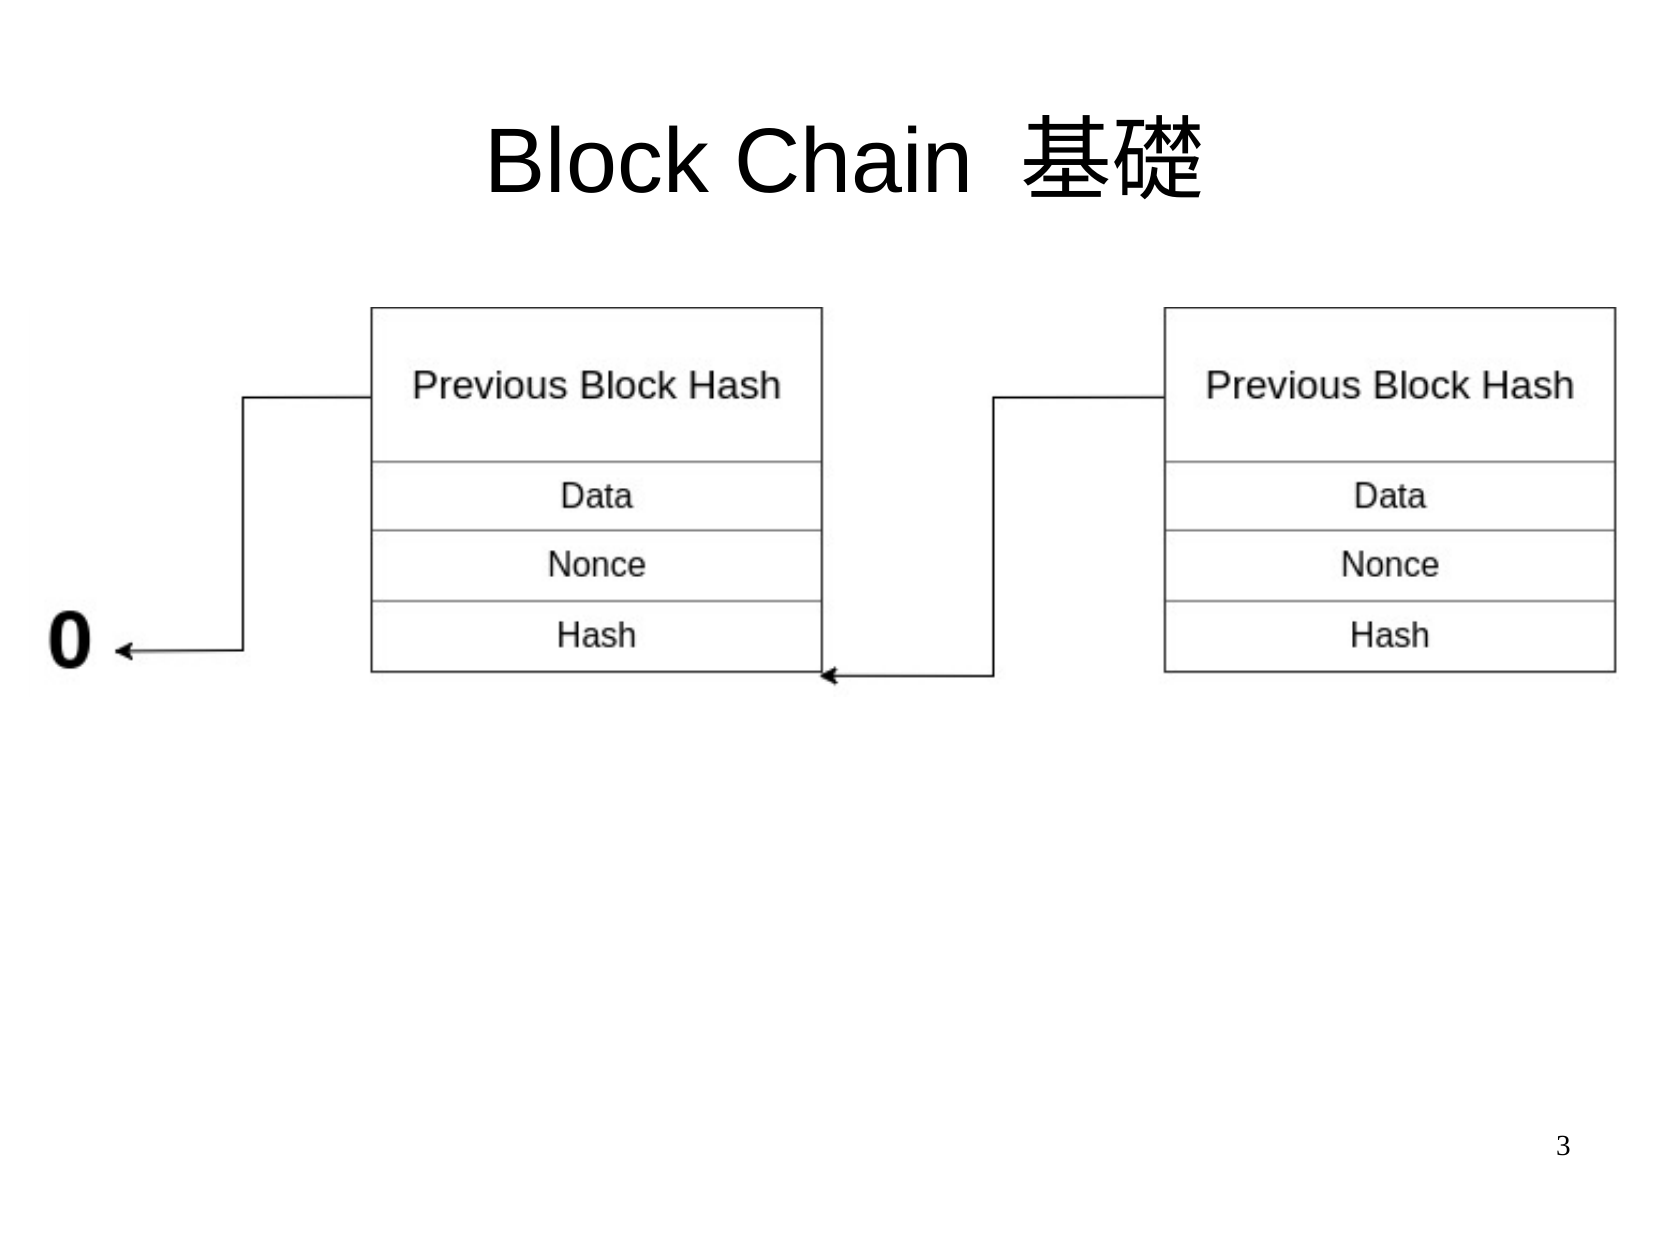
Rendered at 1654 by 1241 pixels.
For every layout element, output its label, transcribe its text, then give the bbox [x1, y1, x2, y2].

picture [28, 307, 1619, 697]
title Block Chain 基礎 [82, 49, 1571, 257]
